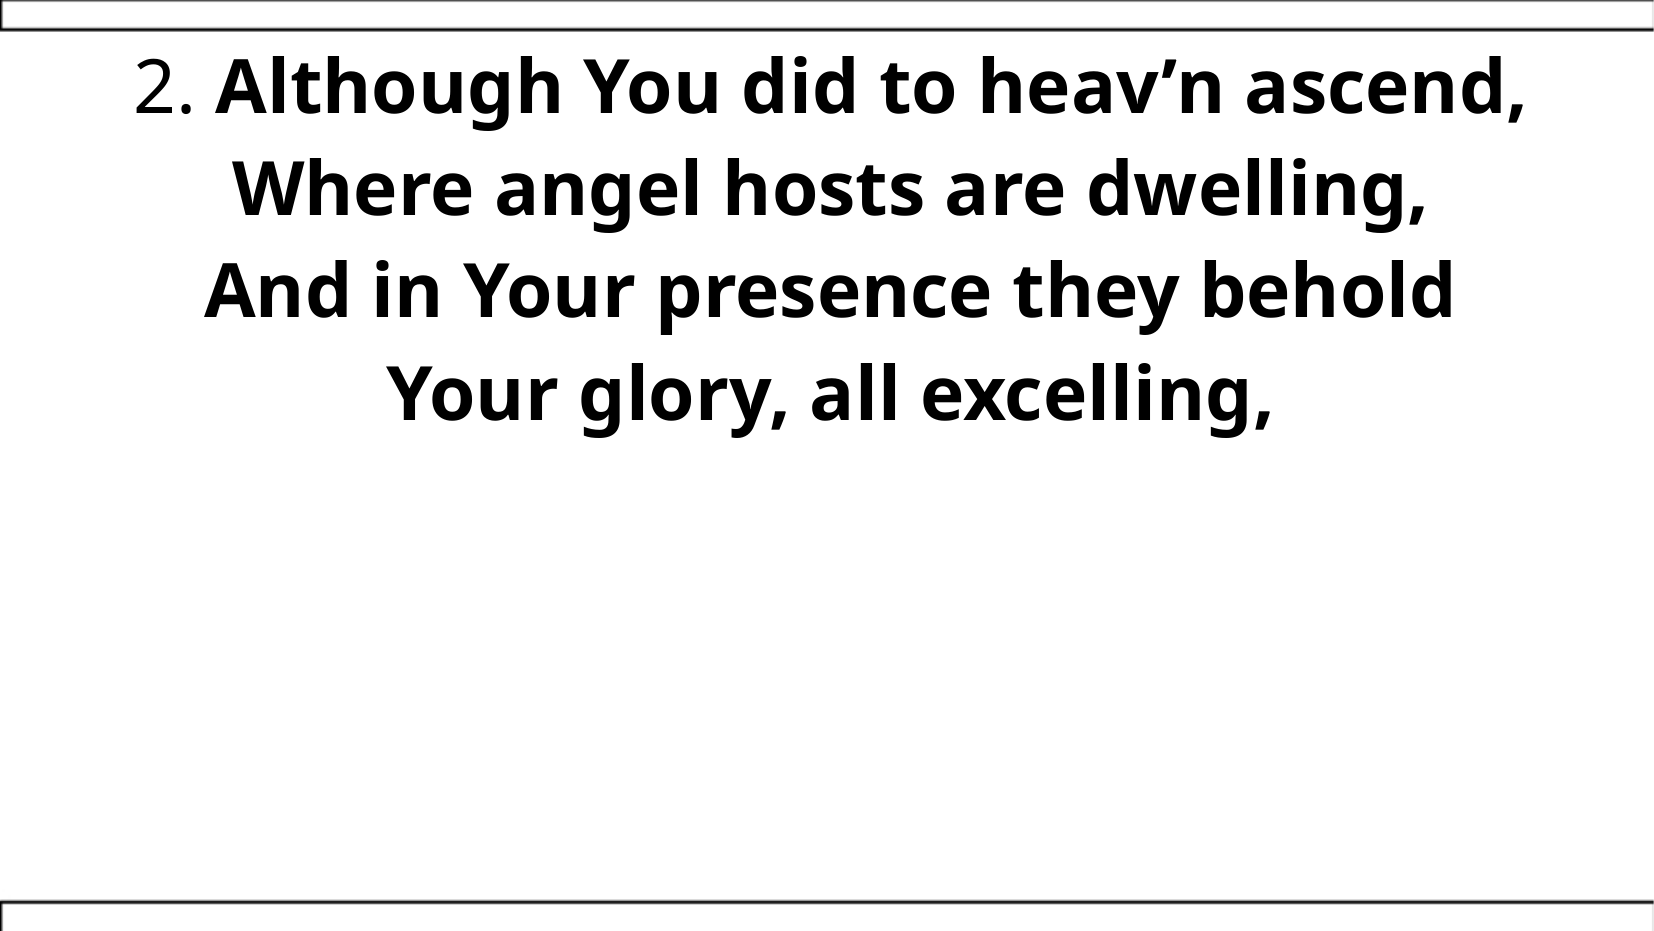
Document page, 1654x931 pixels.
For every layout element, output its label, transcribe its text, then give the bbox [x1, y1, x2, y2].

picture [0, 0, 1654, 931]
text_box 2. Although You did to heav’n ascend, Where angel hosts are dwelling, And in Your presence they behold Your glory, all excelling, [88, 25, 1574, 440]
